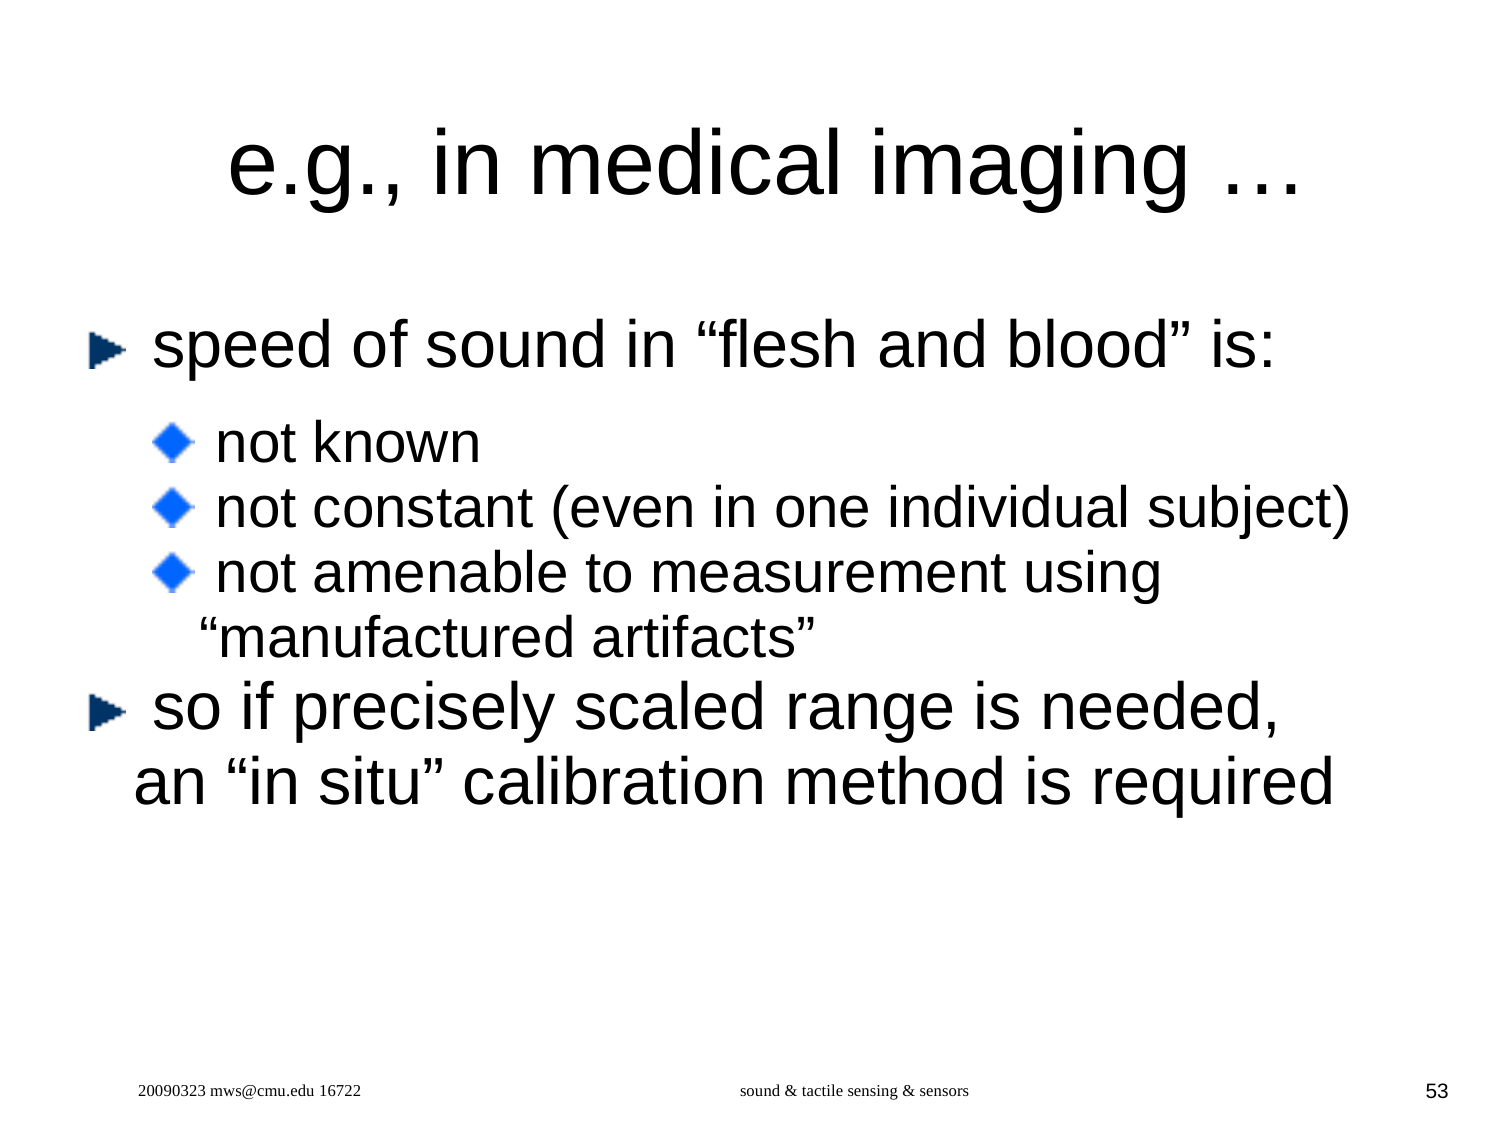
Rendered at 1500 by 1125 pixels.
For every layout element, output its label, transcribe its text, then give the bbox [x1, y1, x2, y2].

title e.g., in medical imaging … [87, 87, 1450, 238]
list speed of sound in “flesh and blood” is: not known not constant (even in one individual subject) not amenable to measurement using “manufactured artifacts” so if precisely scaled range is needed, an “in situ” calibration method is required [62, 299, 1438, 876]
